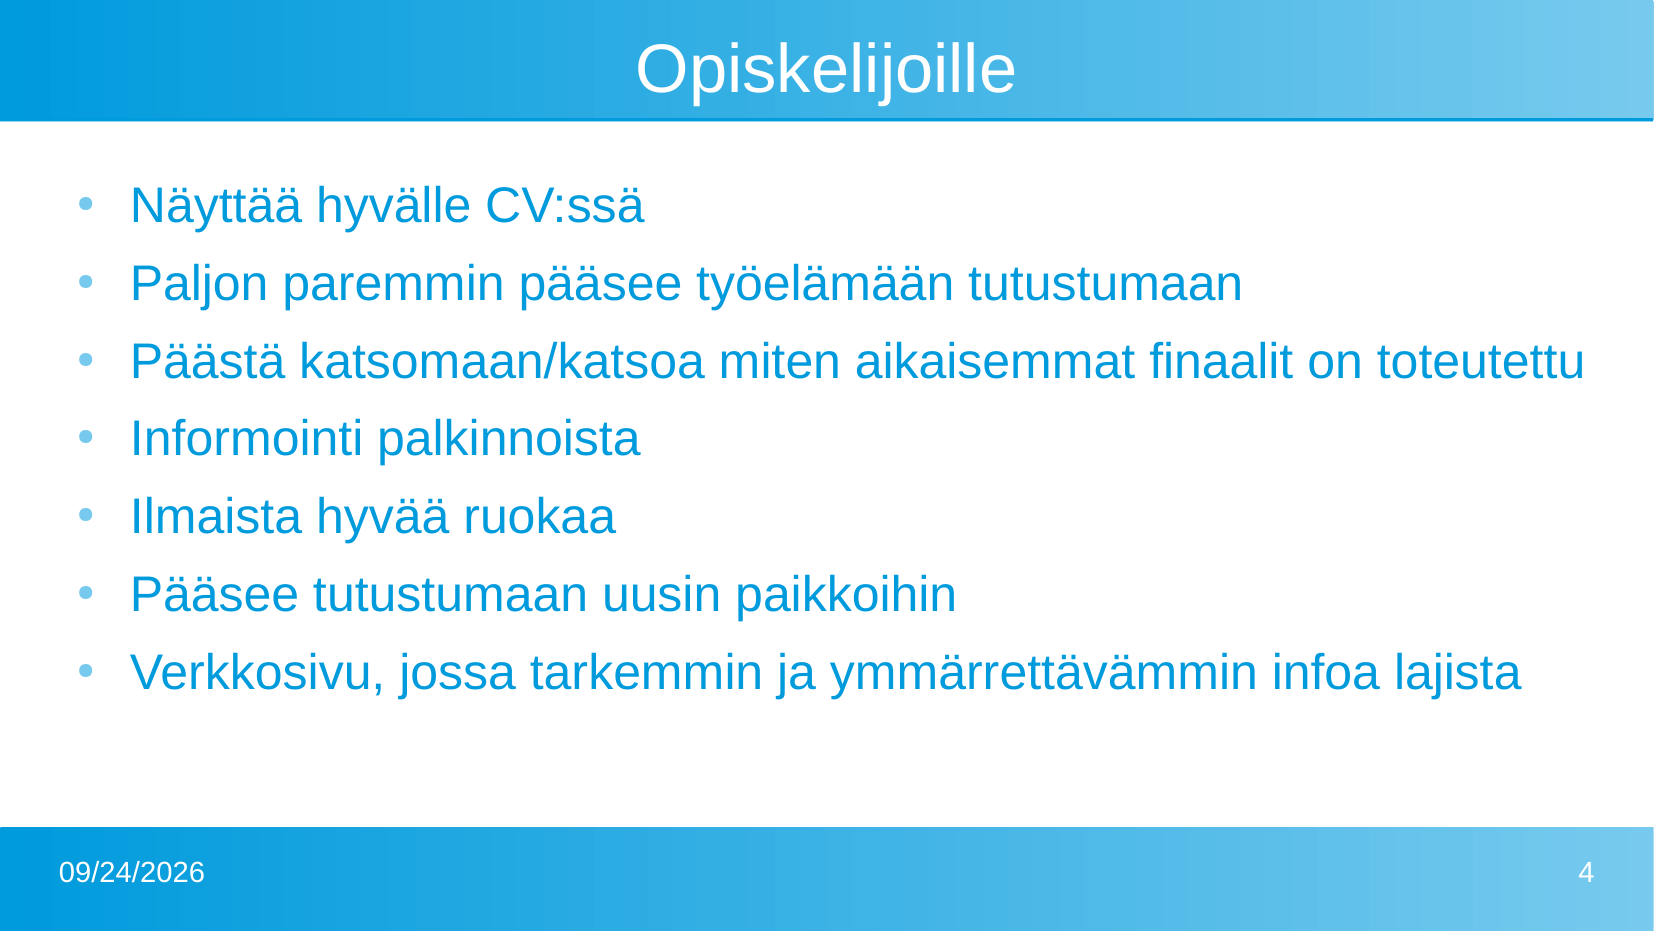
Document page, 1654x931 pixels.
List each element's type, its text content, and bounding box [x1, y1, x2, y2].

list Näyttää hyvälle CV:ssä Paljon paremmin pääsee työelämään tutustumaan Päästä katsomaan/katsoa miten aikaisemmat finaalit on toteutettu Informointi palkinnoista Ilmaista hyvää ruokaa Pääsee tutustumaan uusin paikkoihin Verkkosivu, jossa tarkemmin ja ymmärrettävämmin infoa lajista [59, 177, 1595, 768]
title Opiskelijoille [59, 29, 1595, 108]
